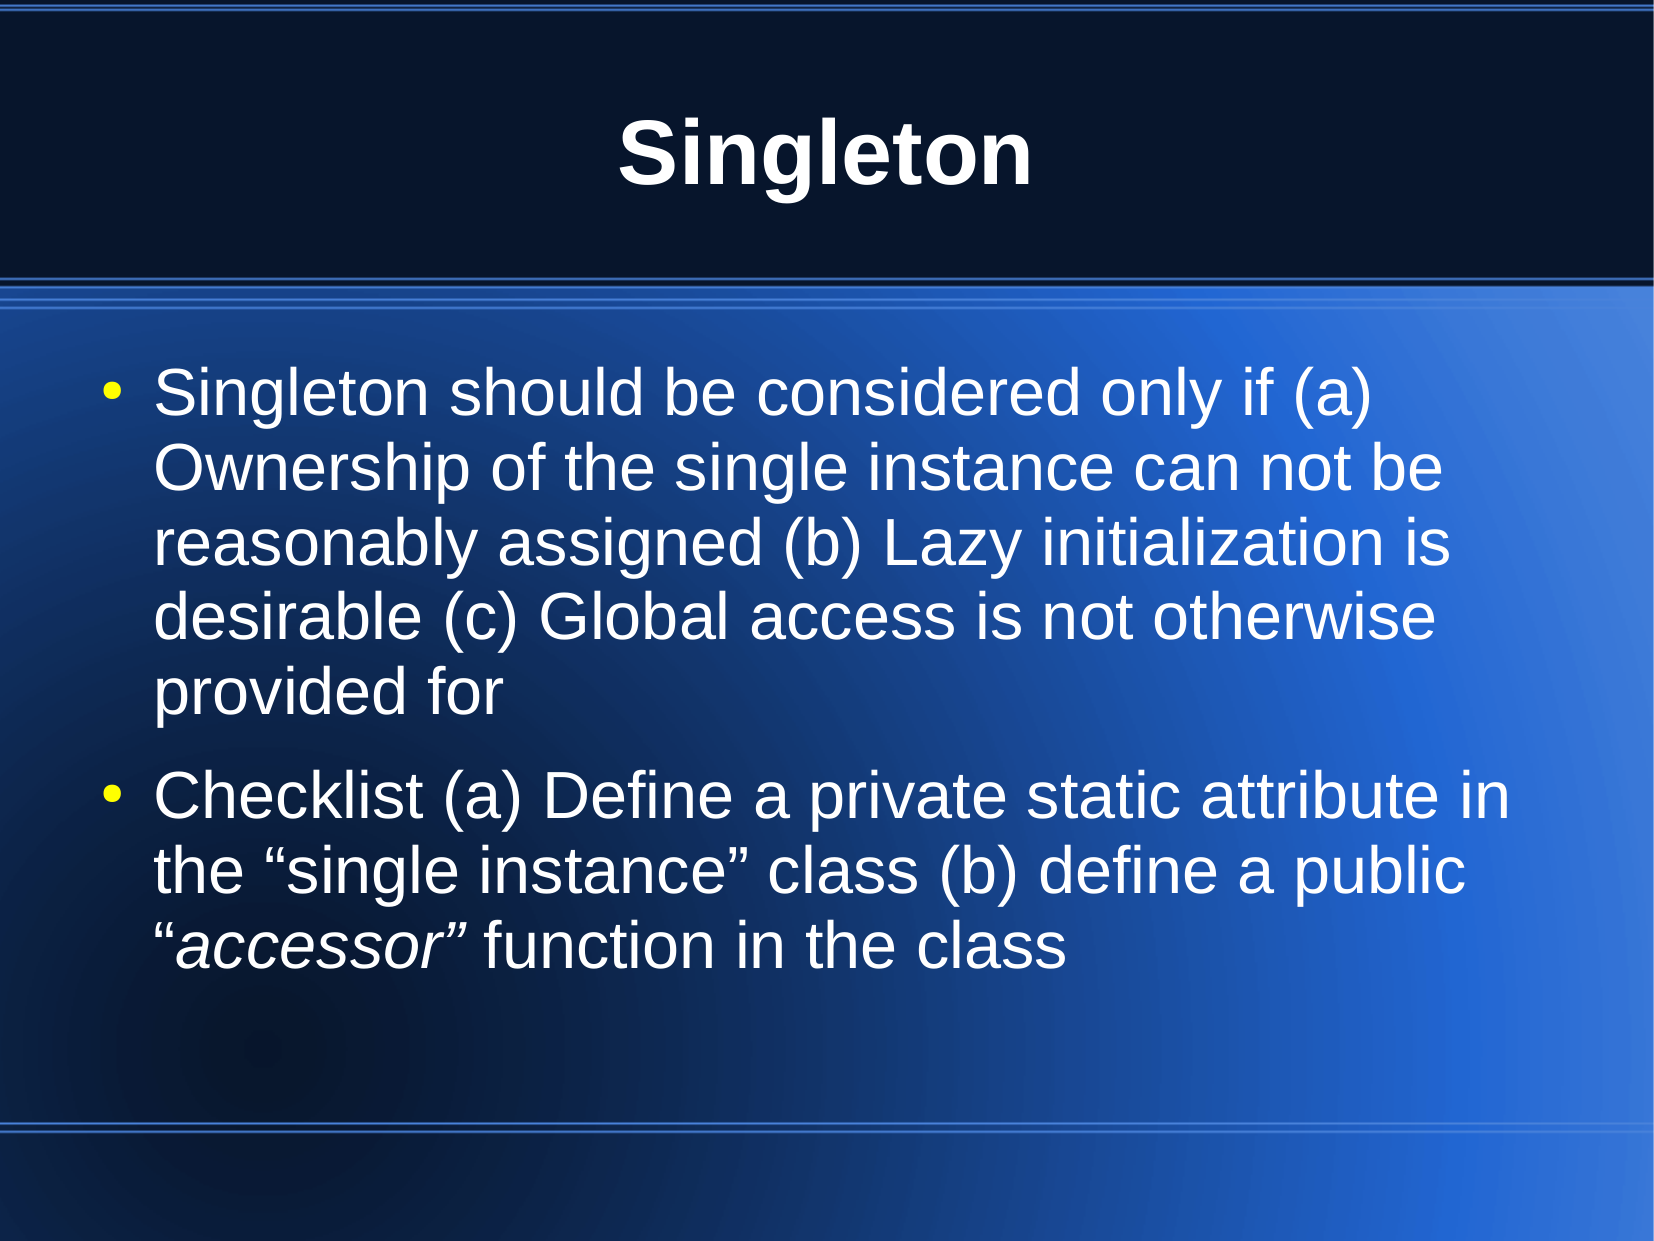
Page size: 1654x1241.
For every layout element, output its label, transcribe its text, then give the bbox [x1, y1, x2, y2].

title Singleton [82, 49, 1571, 257]
picture [0, 0, 1654, 1241]
list Singleton should be considered only if (a) Ownership of the single instance can not be reasonably assigned (b) Lazy initialization is desirable (c) Global access is not otherwise provided for Checklist (a) Define a private static attribute in the “single instance” class (b) define a public “accessor” function in the class [82, 355, 1571, 1058]
